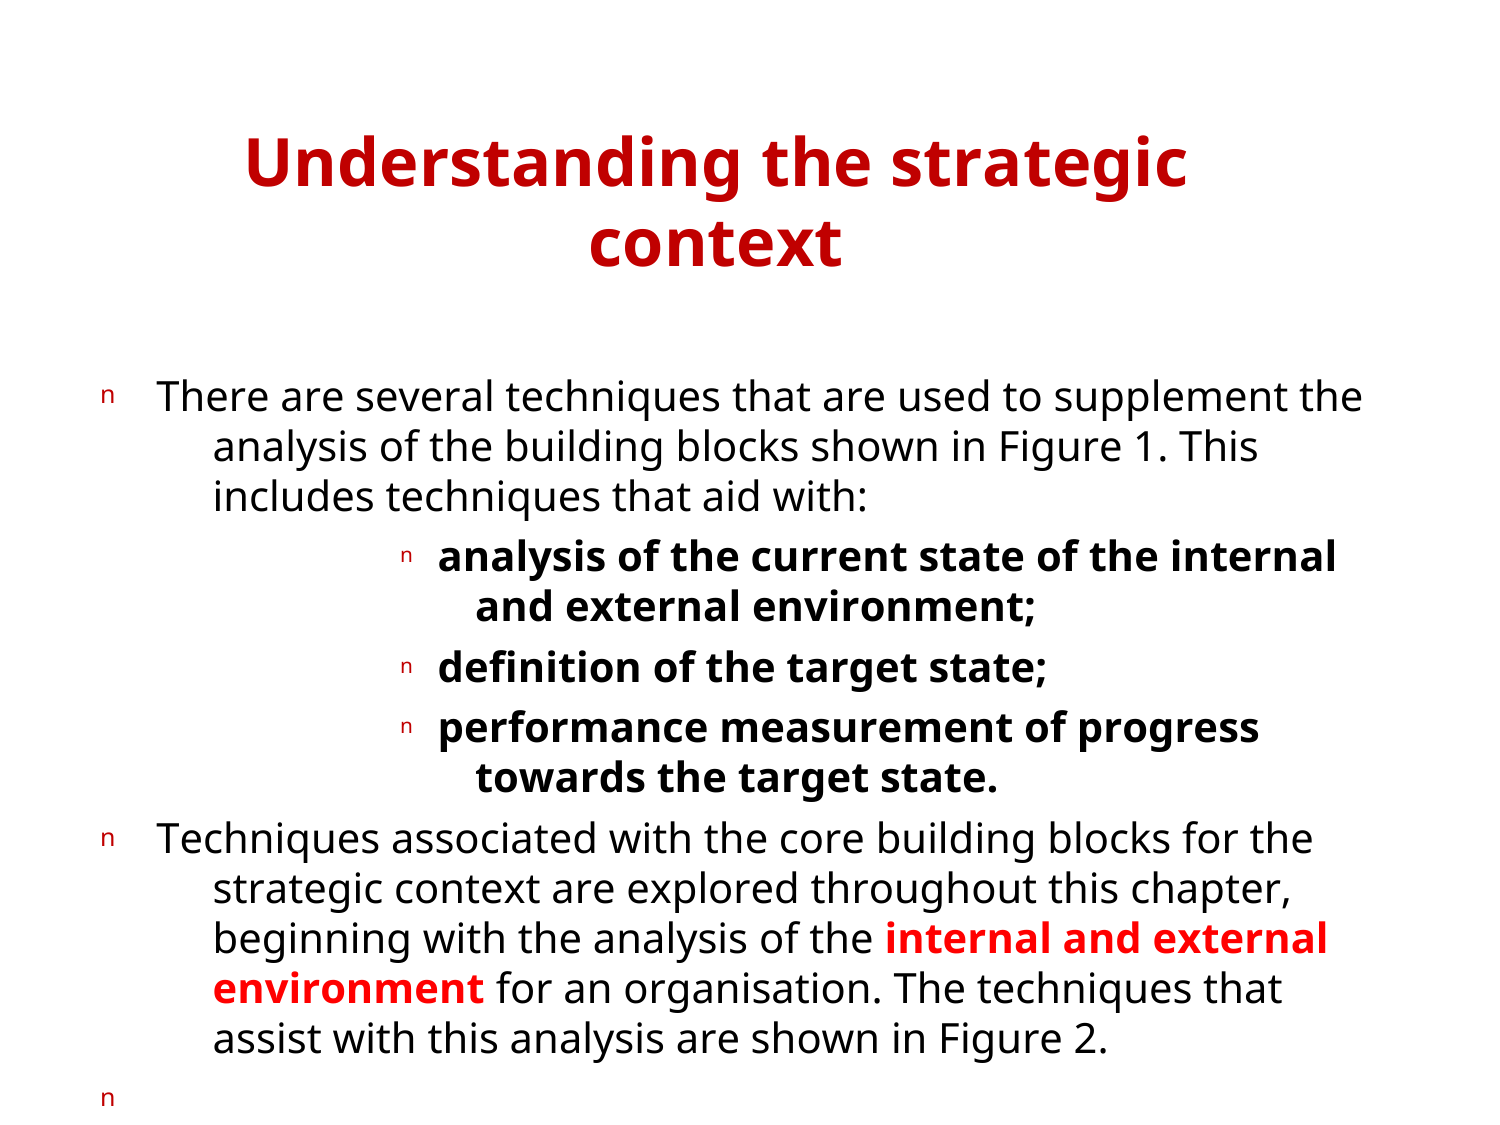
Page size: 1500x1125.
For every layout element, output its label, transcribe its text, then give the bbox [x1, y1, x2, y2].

list There are several techniques that are used to supplement the analysis of the building blocks shown in Figure 1. This includes techniques that aid with: analysis of the current state of the internal and external environment; definition of the target state; performance measurement of progress towards the target state. Techniques associated with the core building blocks for the strategic context are explored throughout this chapter, beginning with the analysis of the internal and external environment for an organisation. The techniques that assist with this analysis are shown in Figure 2. [85, 361, 1415, 1100]
title Understanding the strategic context [145, 90, 1288, 288]
